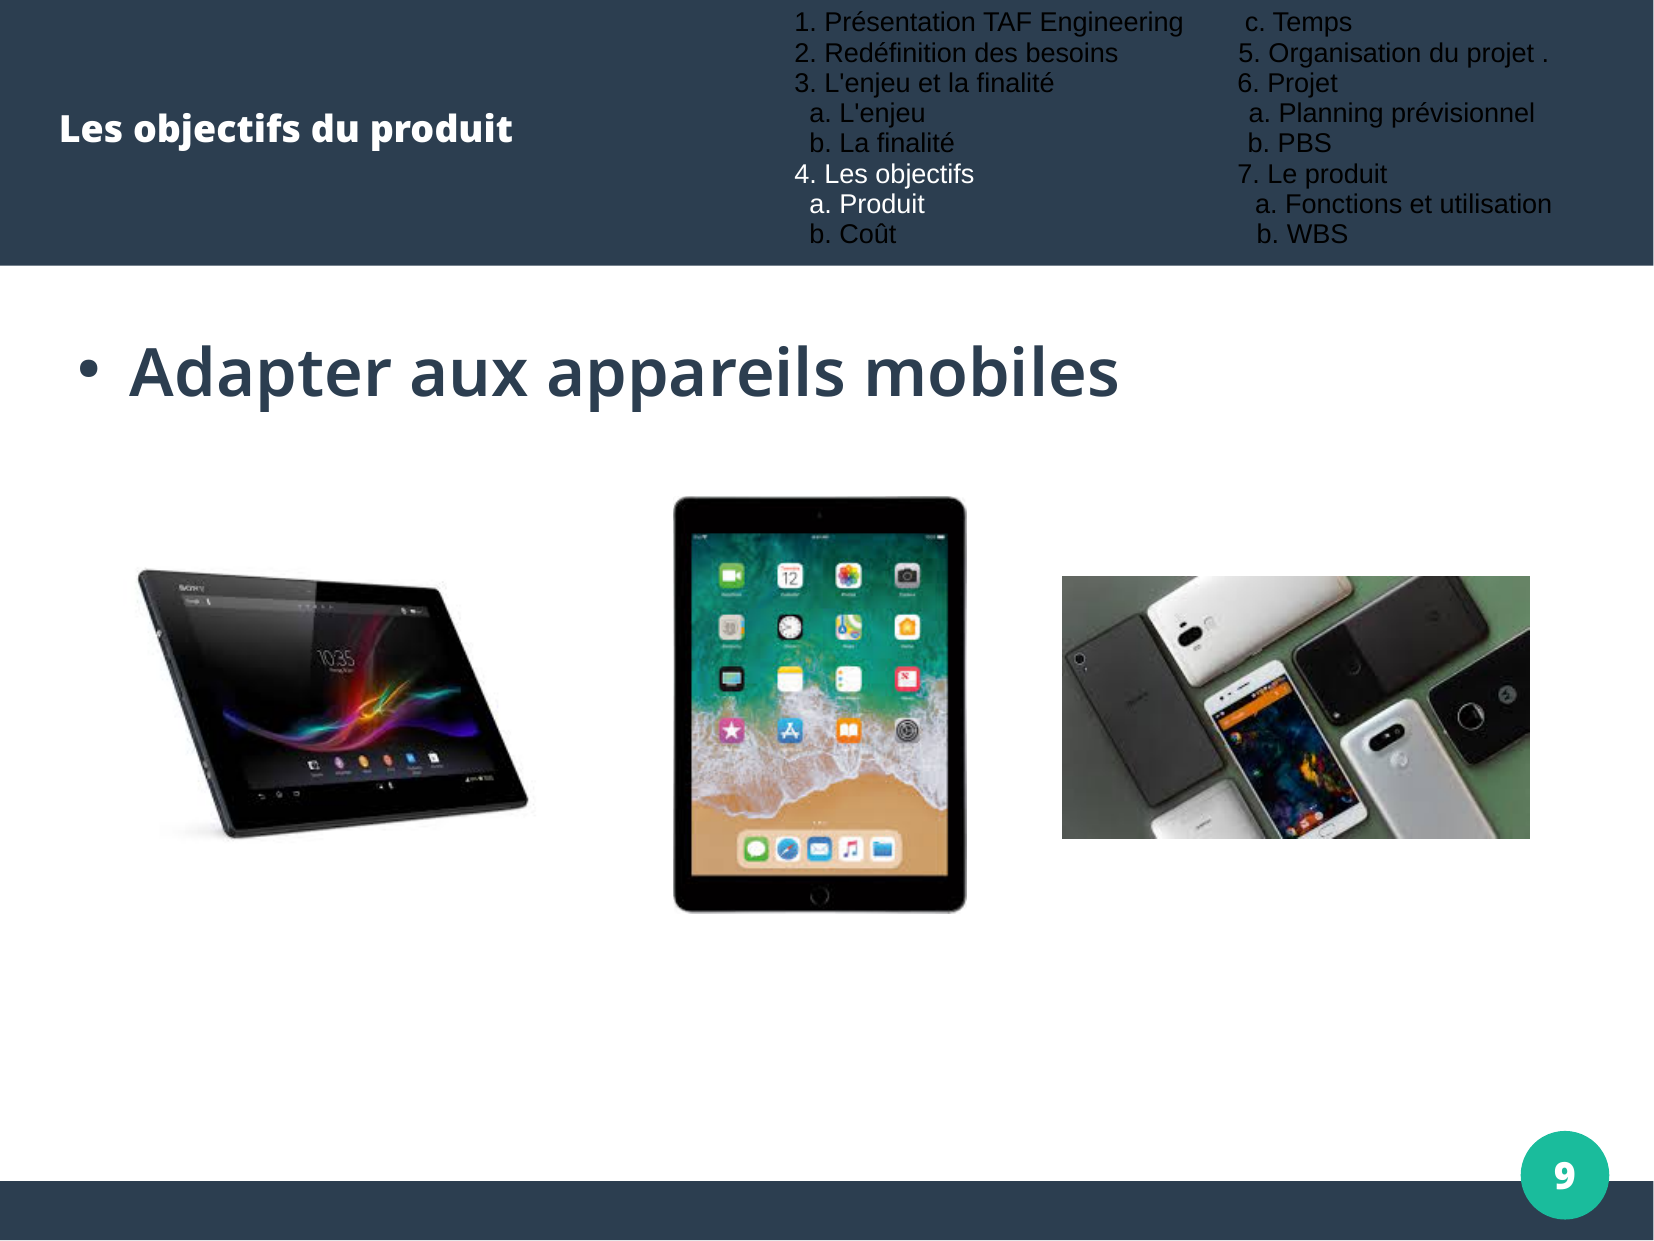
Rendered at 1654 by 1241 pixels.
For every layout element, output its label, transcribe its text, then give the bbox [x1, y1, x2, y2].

title Les objectifs du produit [59, 49, 779, 207]
picture [123, 555, 544, 848]
picture [1062, 576, 1530, 839]
list Adapter aux appareils mobiles [59, 324, 1595, 720]
text_box 1. Présentation TAF Engineering c. Temps 2. Redéfinition des besoins 5. Organisation du projet . 3. L'enjeu et la finalité 6. Projet a. L'enjeu a. Planning prévisionnel b. La finalité b. PBS 4. Les objectifs 7. Le produit a. Produit a. Fonctions et utilisation b. Coût b. WBS [779, 0, 1654, 318]
picture [673, 496, 967, 914]
